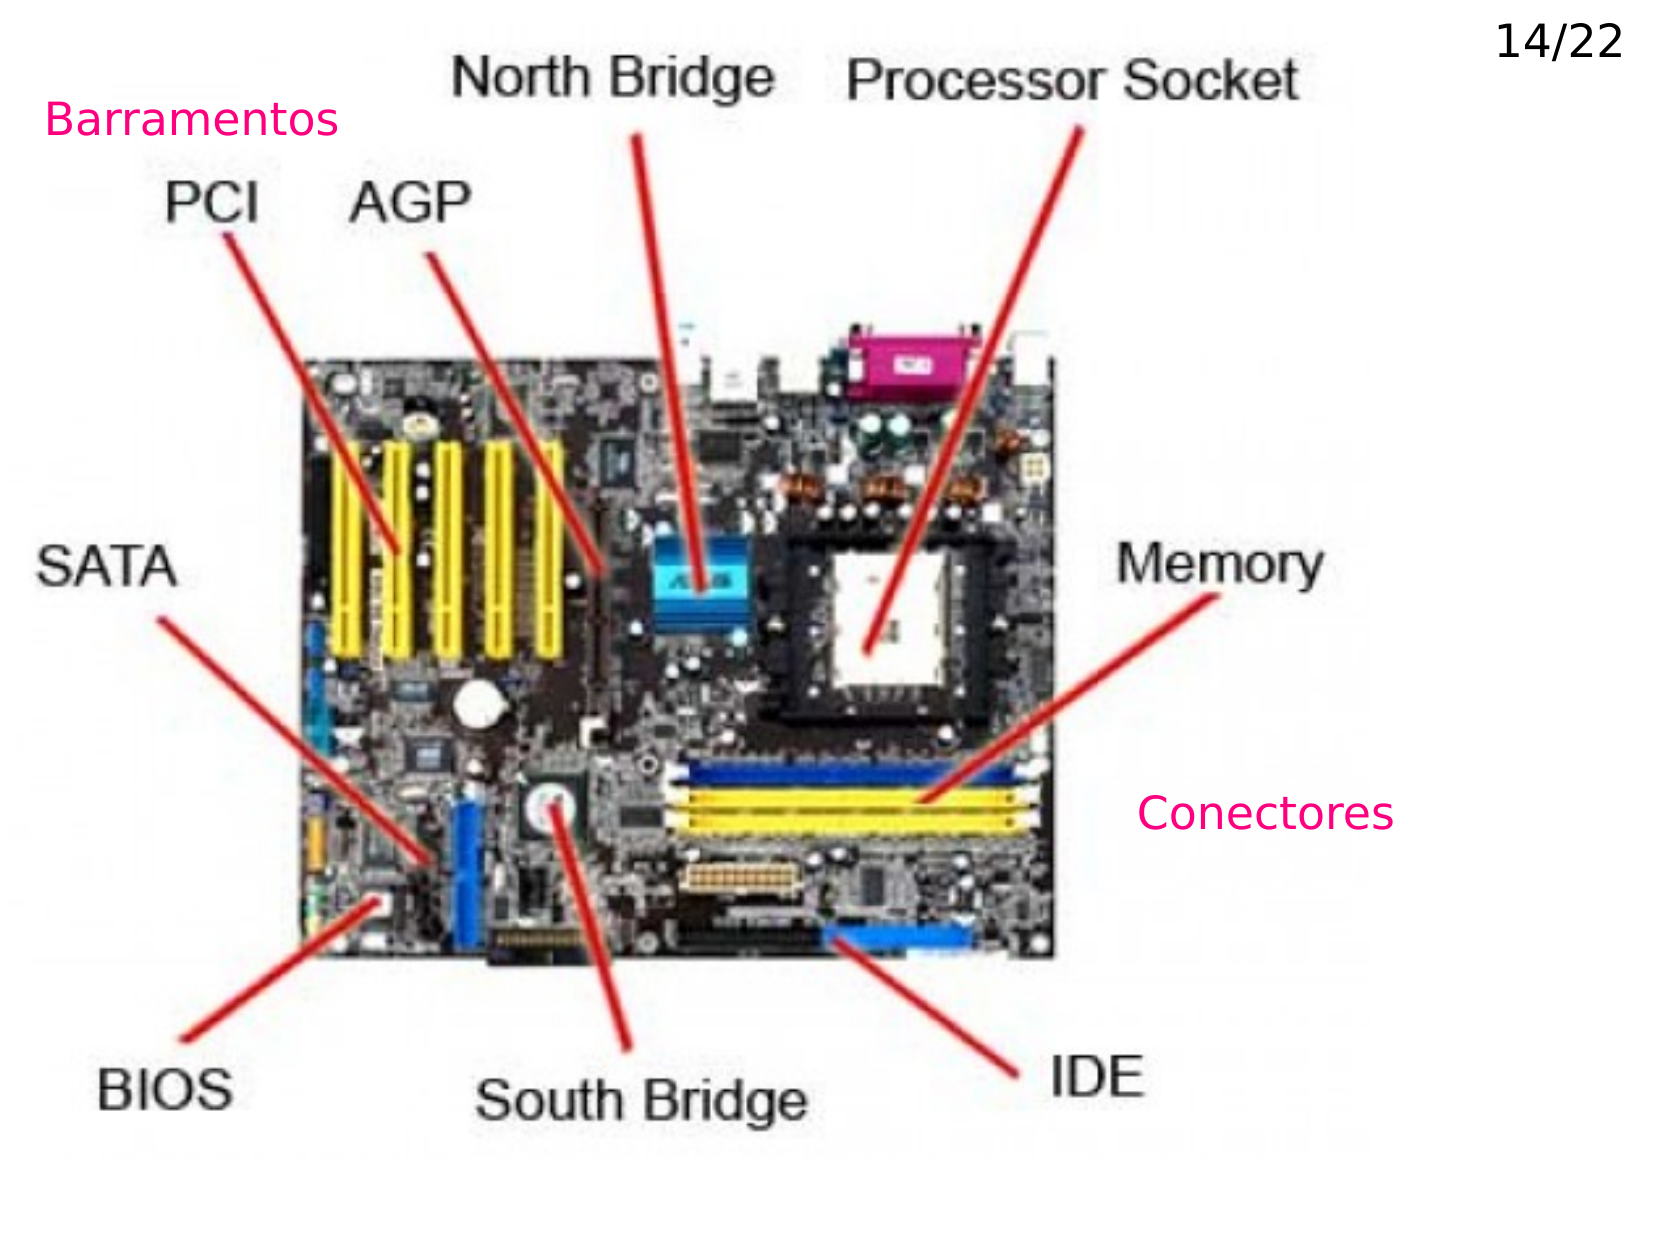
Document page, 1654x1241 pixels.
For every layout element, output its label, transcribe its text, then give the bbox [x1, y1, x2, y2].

picture [9, 22, 1371, 1158]
text_box Conectores [1122, 779, 1410, 848]
text_box Barramentos [28, 85, 355, 154]
